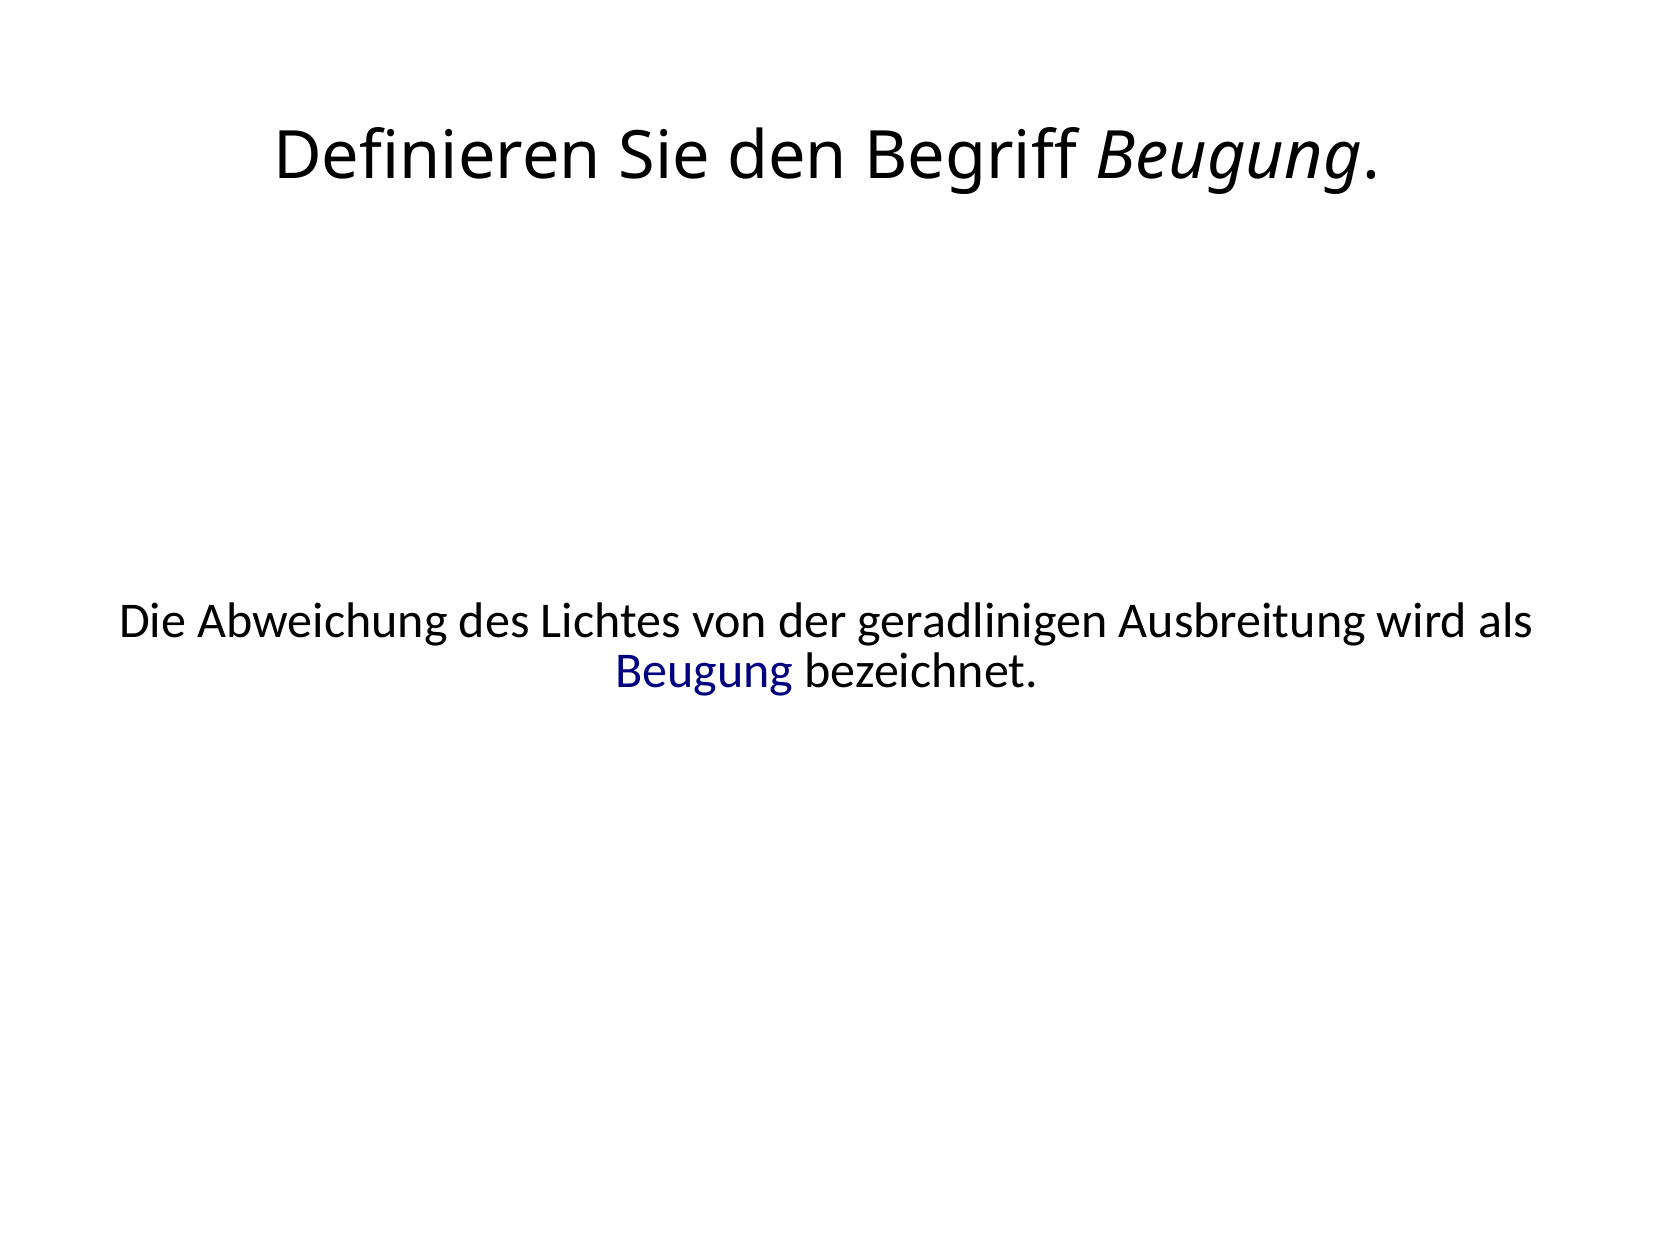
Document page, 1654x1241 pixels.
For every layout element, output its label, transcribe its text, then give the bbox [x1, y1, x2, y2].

title Definieren Sie den Begriff Beugung. [82, 49, 1571, 257]
subtitle Die Abweichung des Lichtes von der geradlinigen Ausbreitung wird als Beugung bezeichnet. [82, 290, 1571, 1010]
